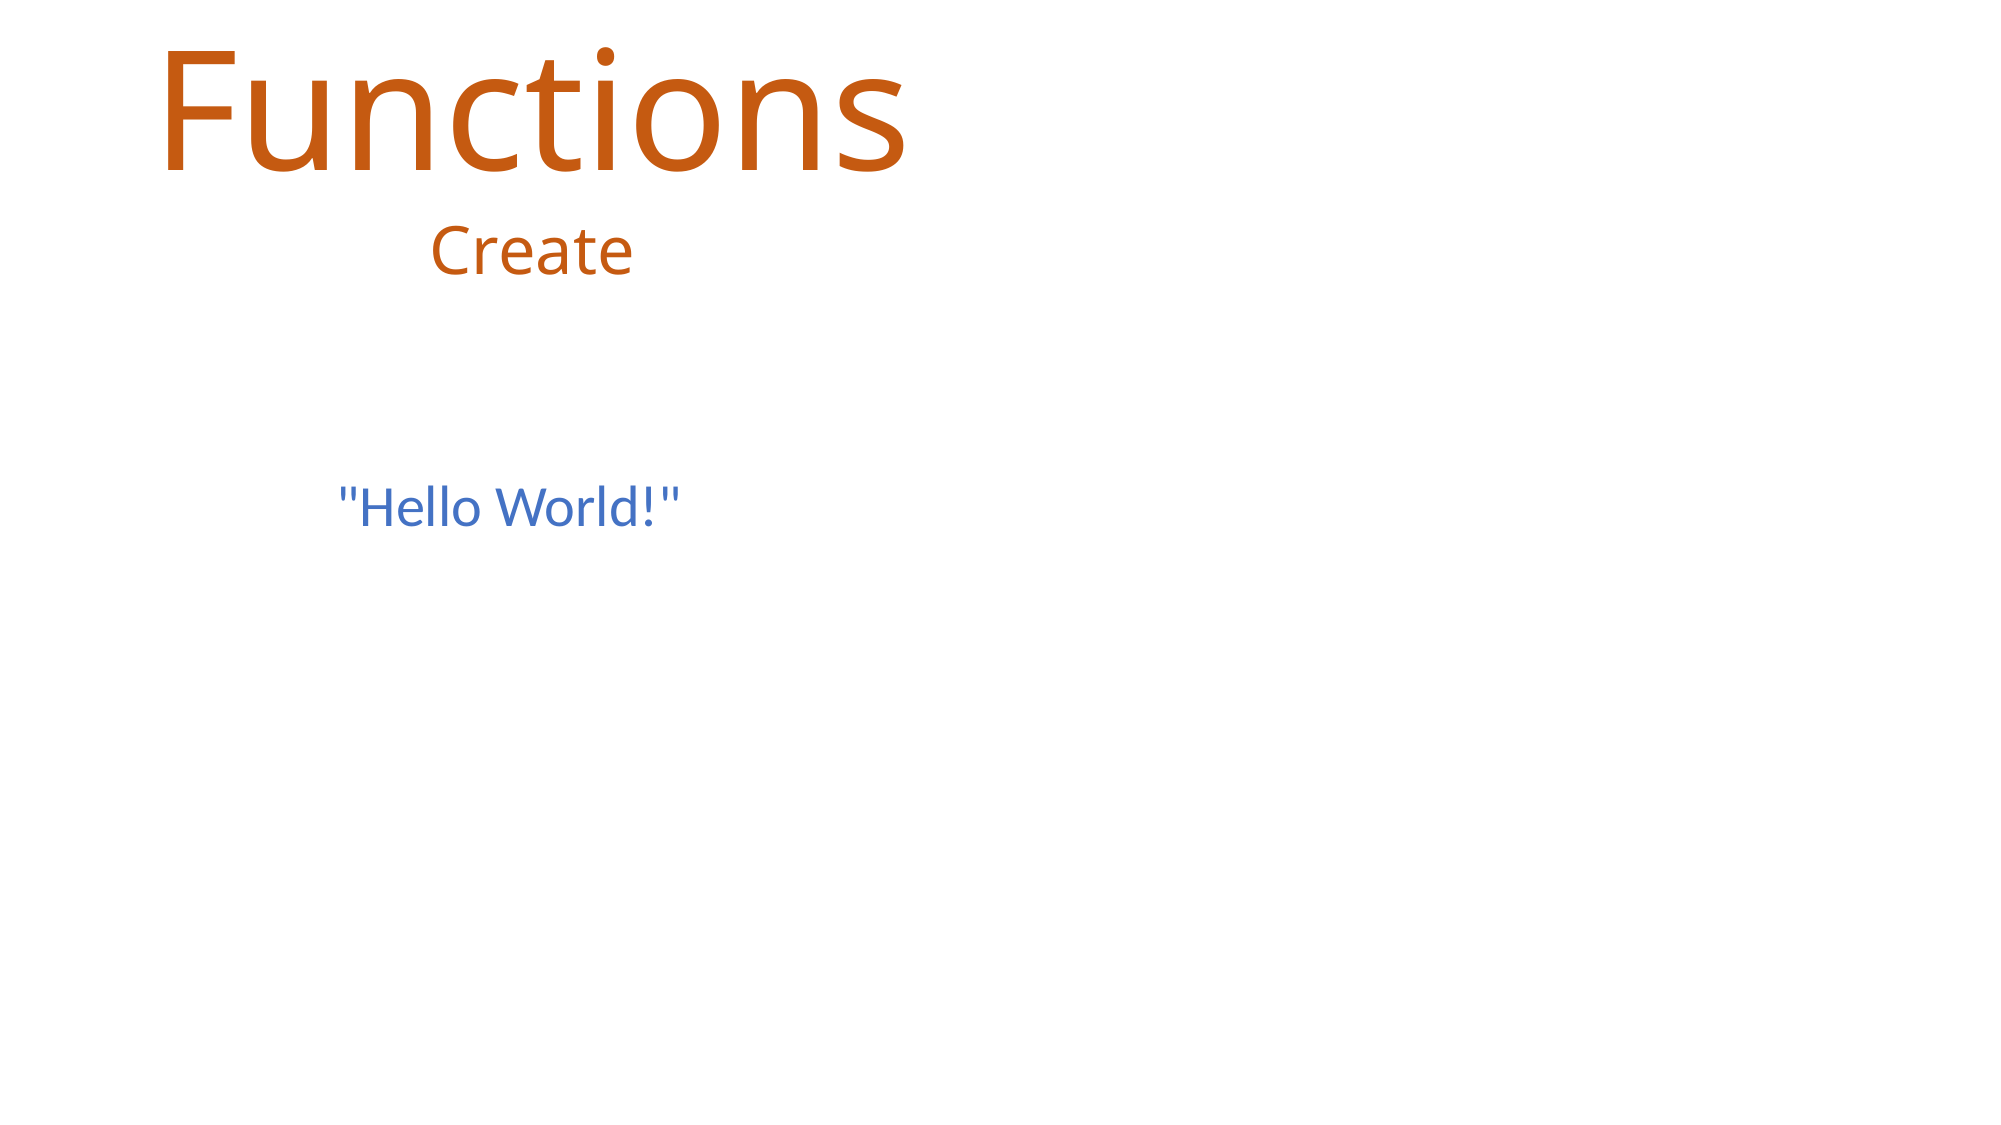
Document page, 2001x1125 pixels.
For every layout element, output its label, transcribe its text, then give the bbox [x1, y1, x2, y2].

list Functions Create def hello_world(): print("Hello World!") [137, 34, 1863, 1088]
